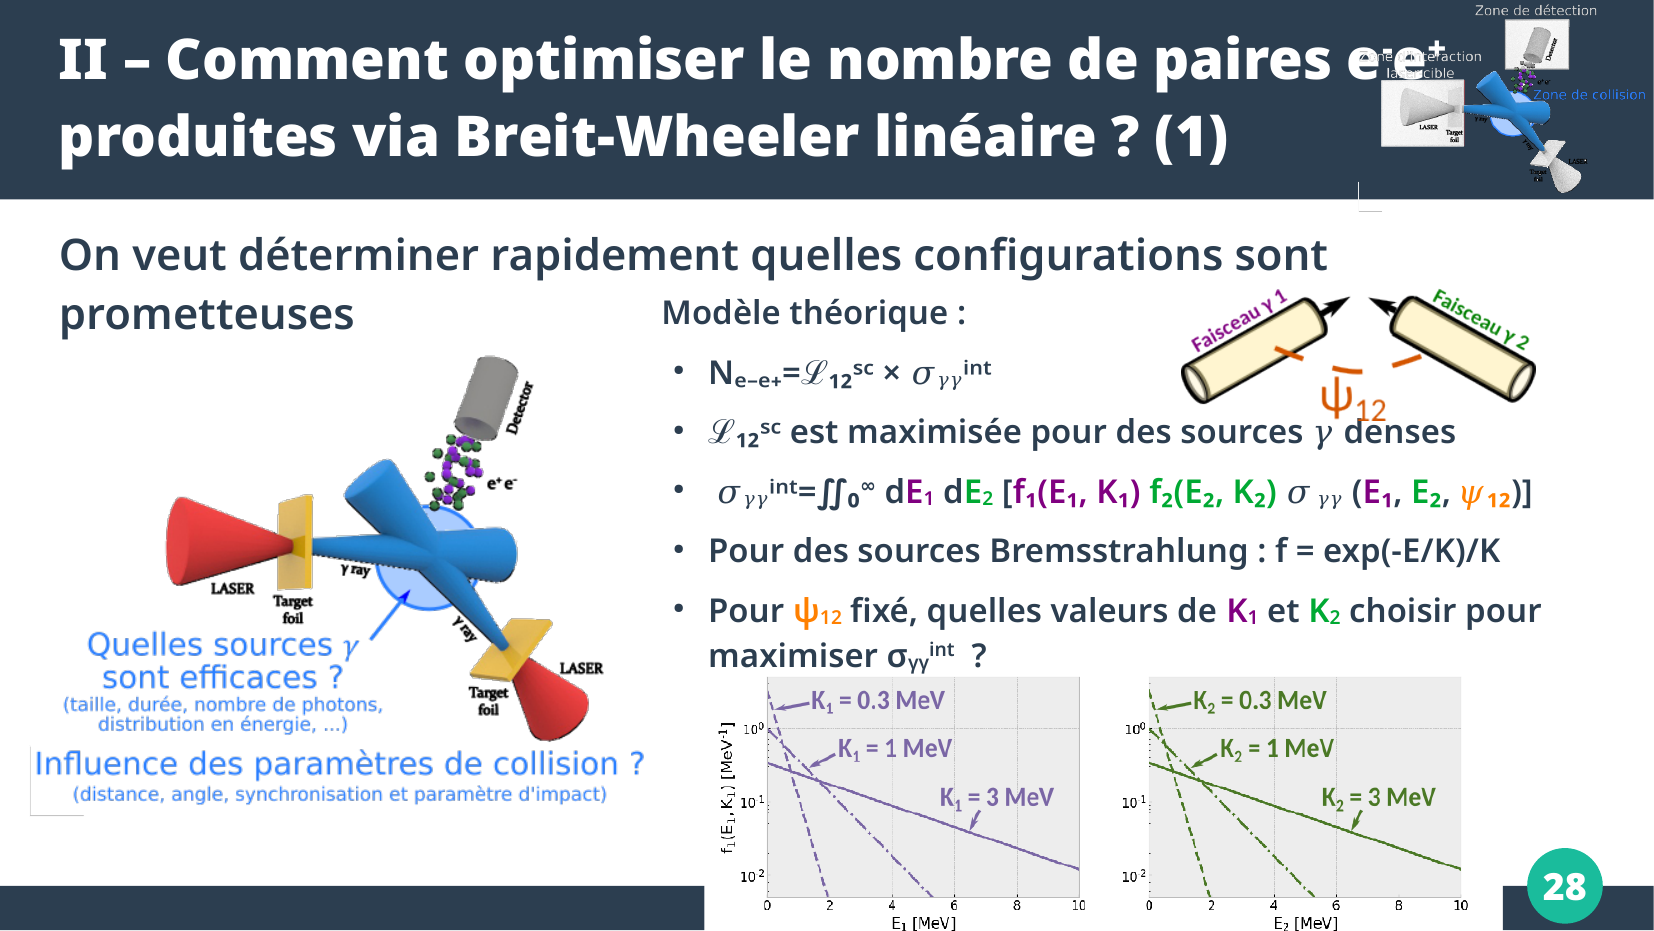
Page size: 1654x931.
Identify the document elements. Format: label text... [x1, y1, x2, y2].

picture [1358, 0, 1654, 212]
list On veut déterminer rapidement quelles configurations sont prometteuses [59, 223, 1595, 343]
picture [1181, 288, 1536, 421]
picture [673, 680, 1560, 931]
title II – Comment optimiser le nombre de paires e-e+ produites via Breit-Wheeler linéaire ? (1) [59, 37, 1358, 155]
list Modèle théorique : Nₑ₋ₑ₊=ℒ₁₂ˢᶜ × 𝜎𝛾𝛾ⁱⁿᵗ ℒ₁₂ˢᶜ est maximisée pour des sources 𝛾 denses 𝜎𝛾𝛾ⁱⁿᵗ=∬₀∞ dE1 dE2 [f₁(E₁, K₁) f₂(E₂, K₂) 𝜎 𝛾𝛾 (E₁, E₂, 𝜓₁₂)] Pour des sources Bremsstrahlung : f = exp(-E/K)/K Pour ψ12 fixé, quelles valeurs de K1 et K2 choisir pour maximiser σγγint ? [661, 289, 1636, 680]
picture [29, 324, 650, 817]
